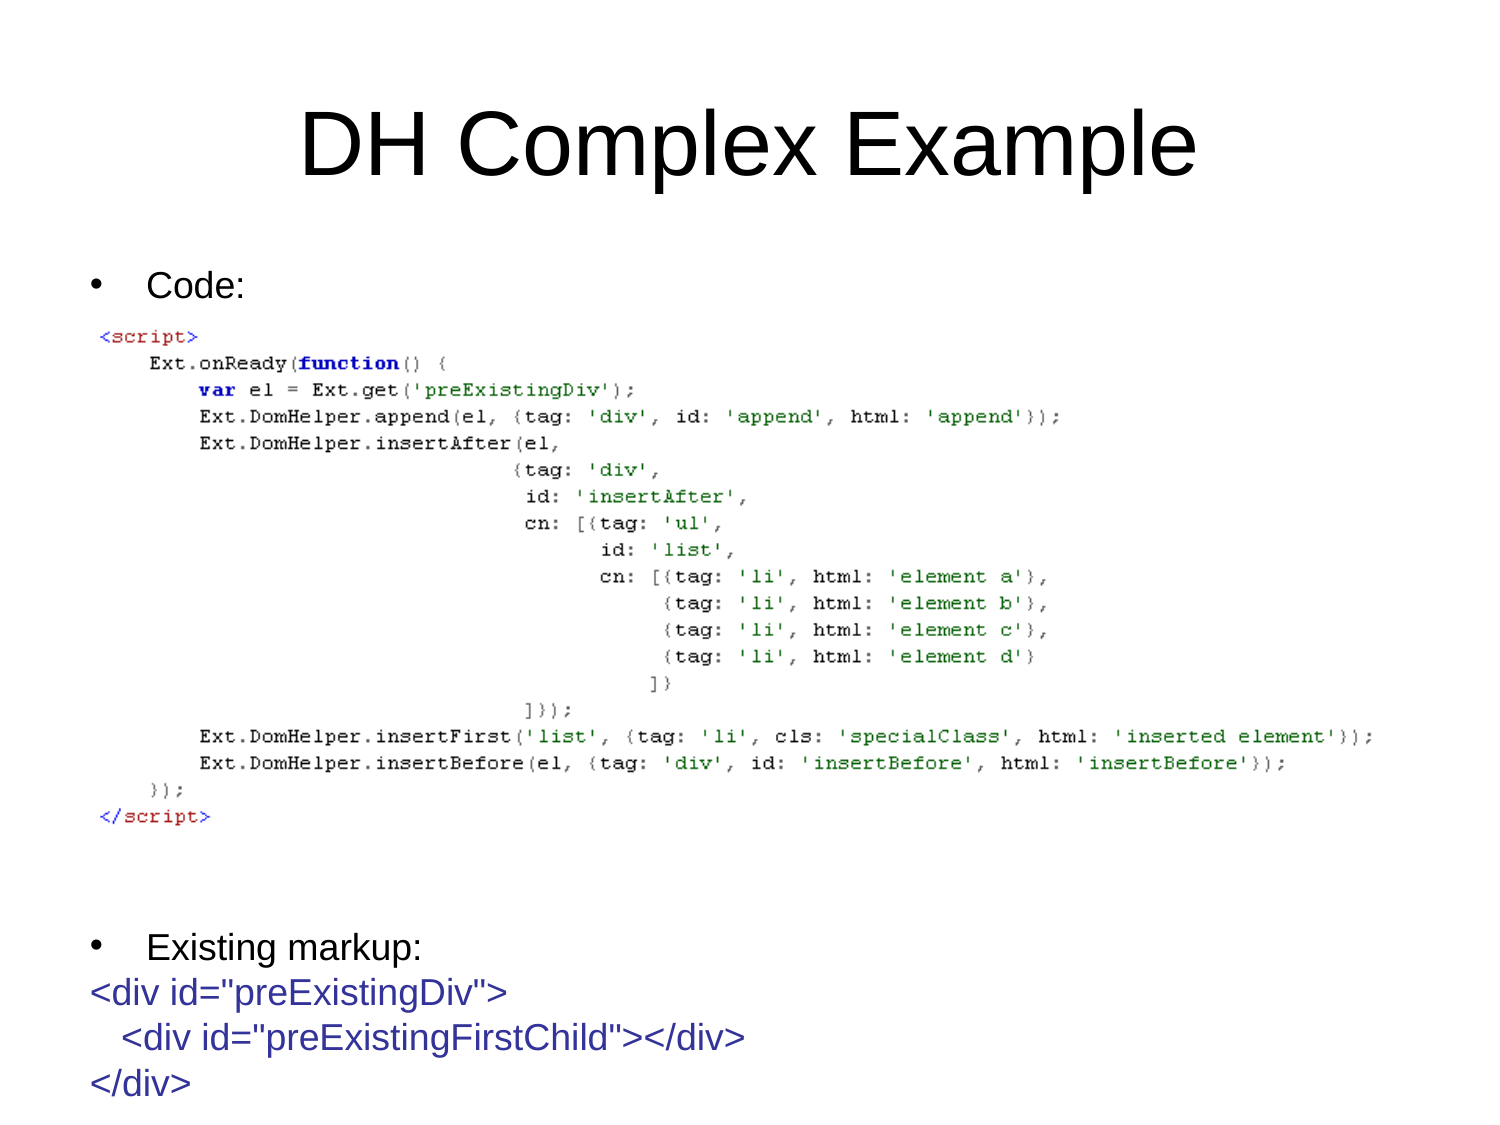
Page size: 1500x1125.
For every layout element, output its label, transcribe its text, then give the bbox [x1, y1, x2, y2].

title DH Complex Example [75, 45, 1426, 233]
picture [99, 324, 1379, 832]
list Code: Existing markup: <div id="preExistingDiv"> <div id="preExistingFirstChild"></div> </div> [75, 262, 1426, 1111]
